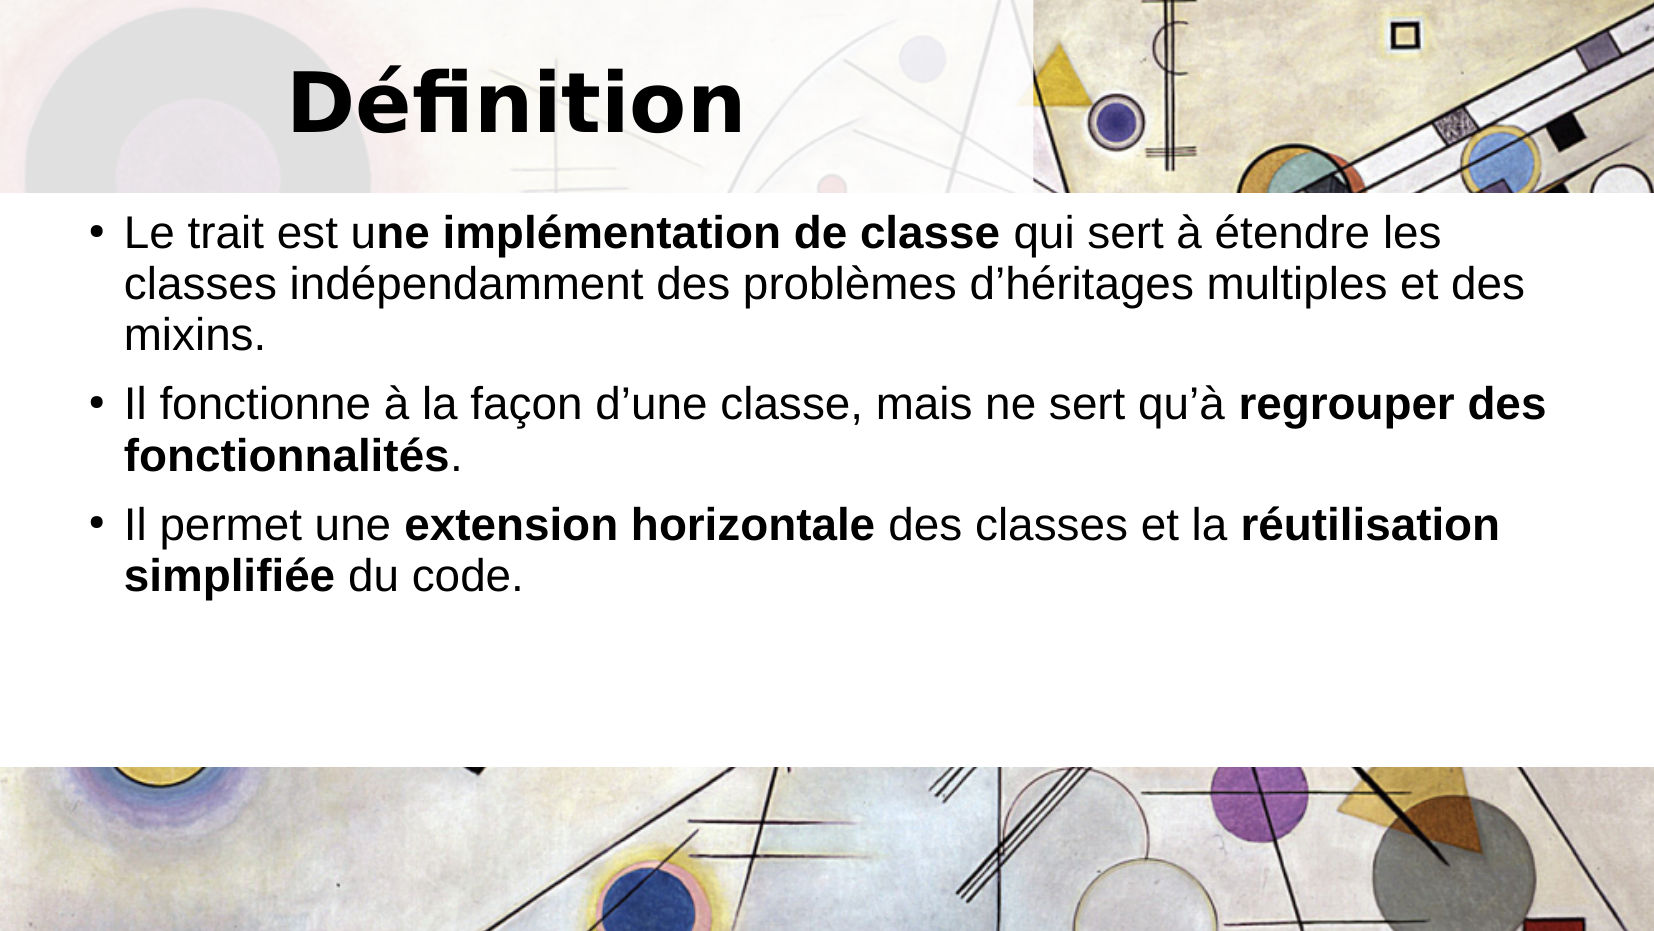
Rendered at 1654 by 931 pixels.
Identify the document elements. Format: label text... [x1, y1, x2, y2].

text_box Définition [0, 0, 1034, 207]
subtitle Le trait est une implémentation de classe qui sert à étendre les classes indépendamment des problèmes d’héritages multiples et des mixins. Il fonctionne à la façon d’une classe, mais ne sert qu’à regrouper des fonctionnalités. Il permet une extension horizontale des classes et la réutilisation simplifiée du code. [88, 206, 1577, 747]
picture [1034, 0, 1654, 193]
picture [0, 767, 1654, 931]
